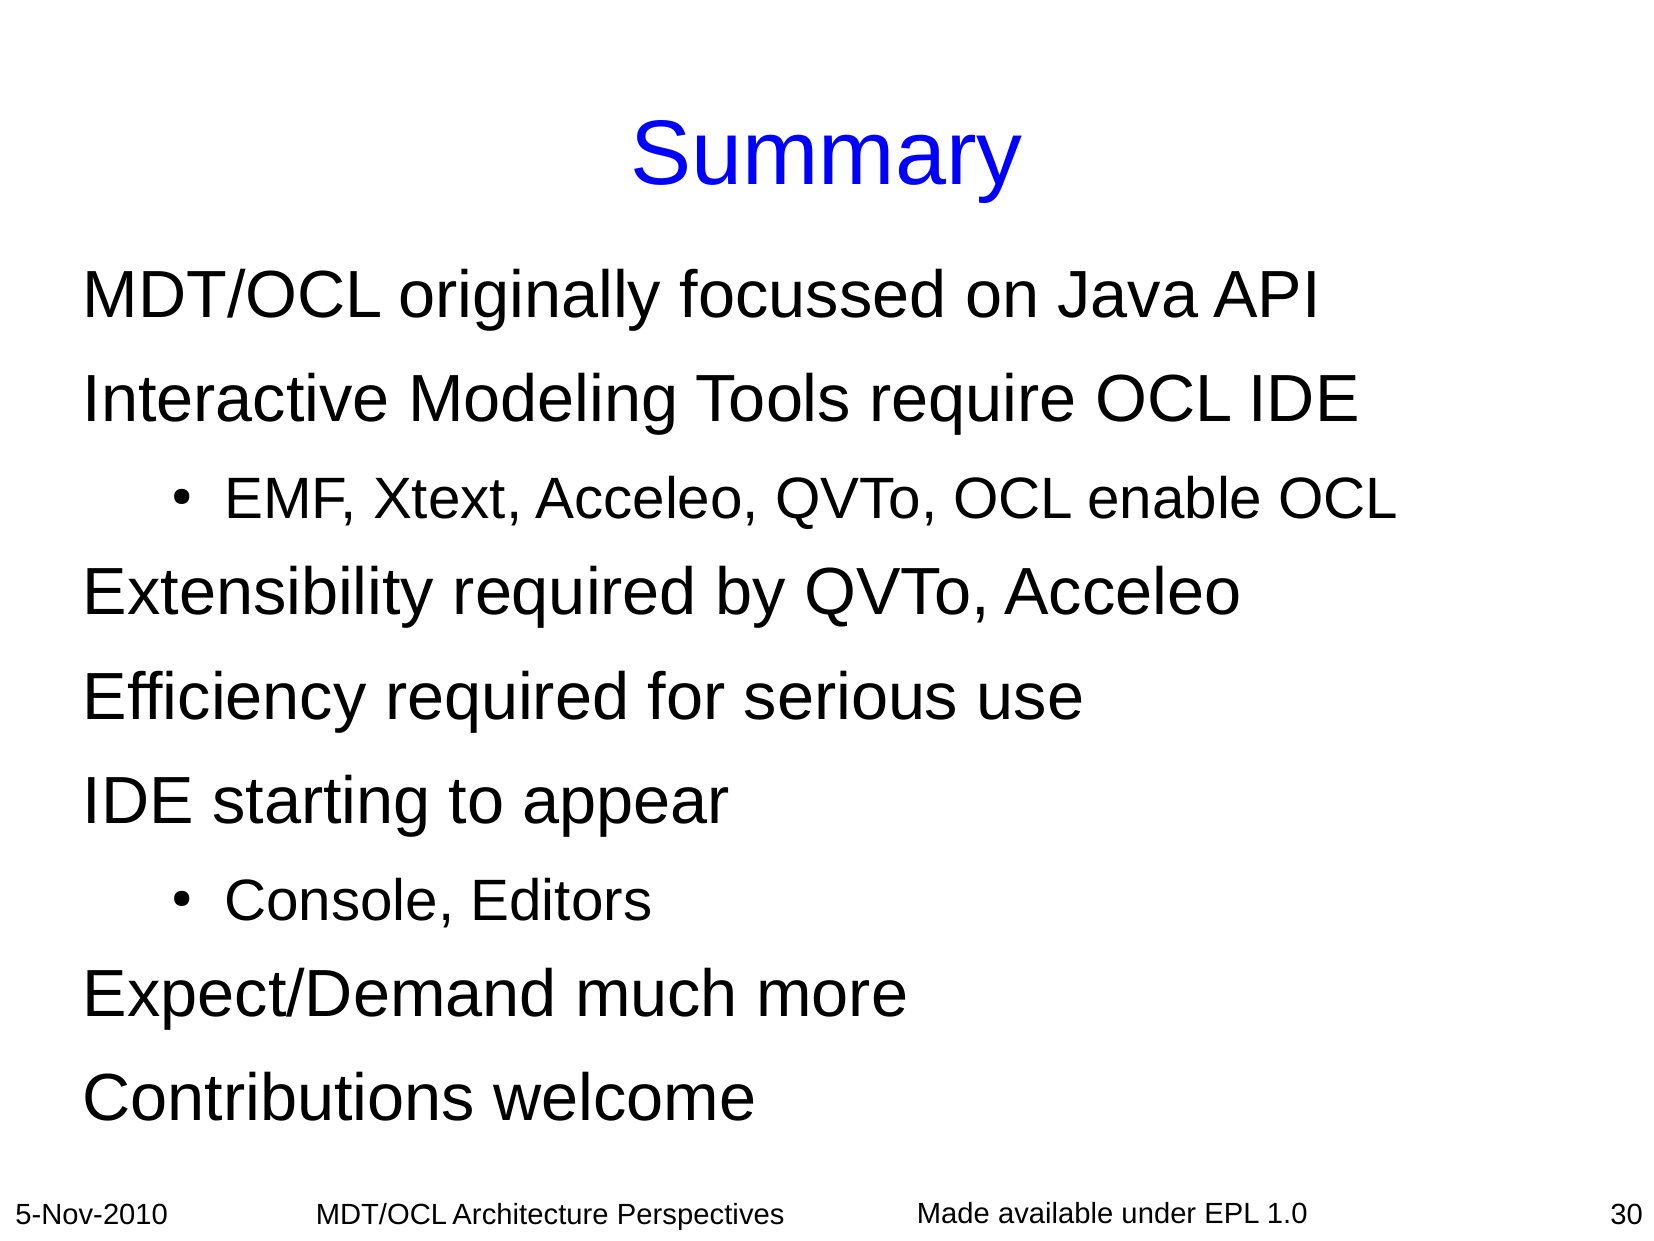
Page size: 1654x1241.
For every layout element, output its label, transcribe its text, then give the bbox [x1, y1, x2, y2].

list MDT/OCL originally focussed on Java API Interactive Modeling Tools require OCL IDE EMF, Xtext, Acceleo, QVTo, OCL enable OCL Extensibility required by QVTo, Acceleo Efficiency required for serious use IDE starting to appear Console, Editors Expect/Demand much more Contributions welcome [82, 257, 1571, 1168]
title Summary [82, 49, 1571, 257]
